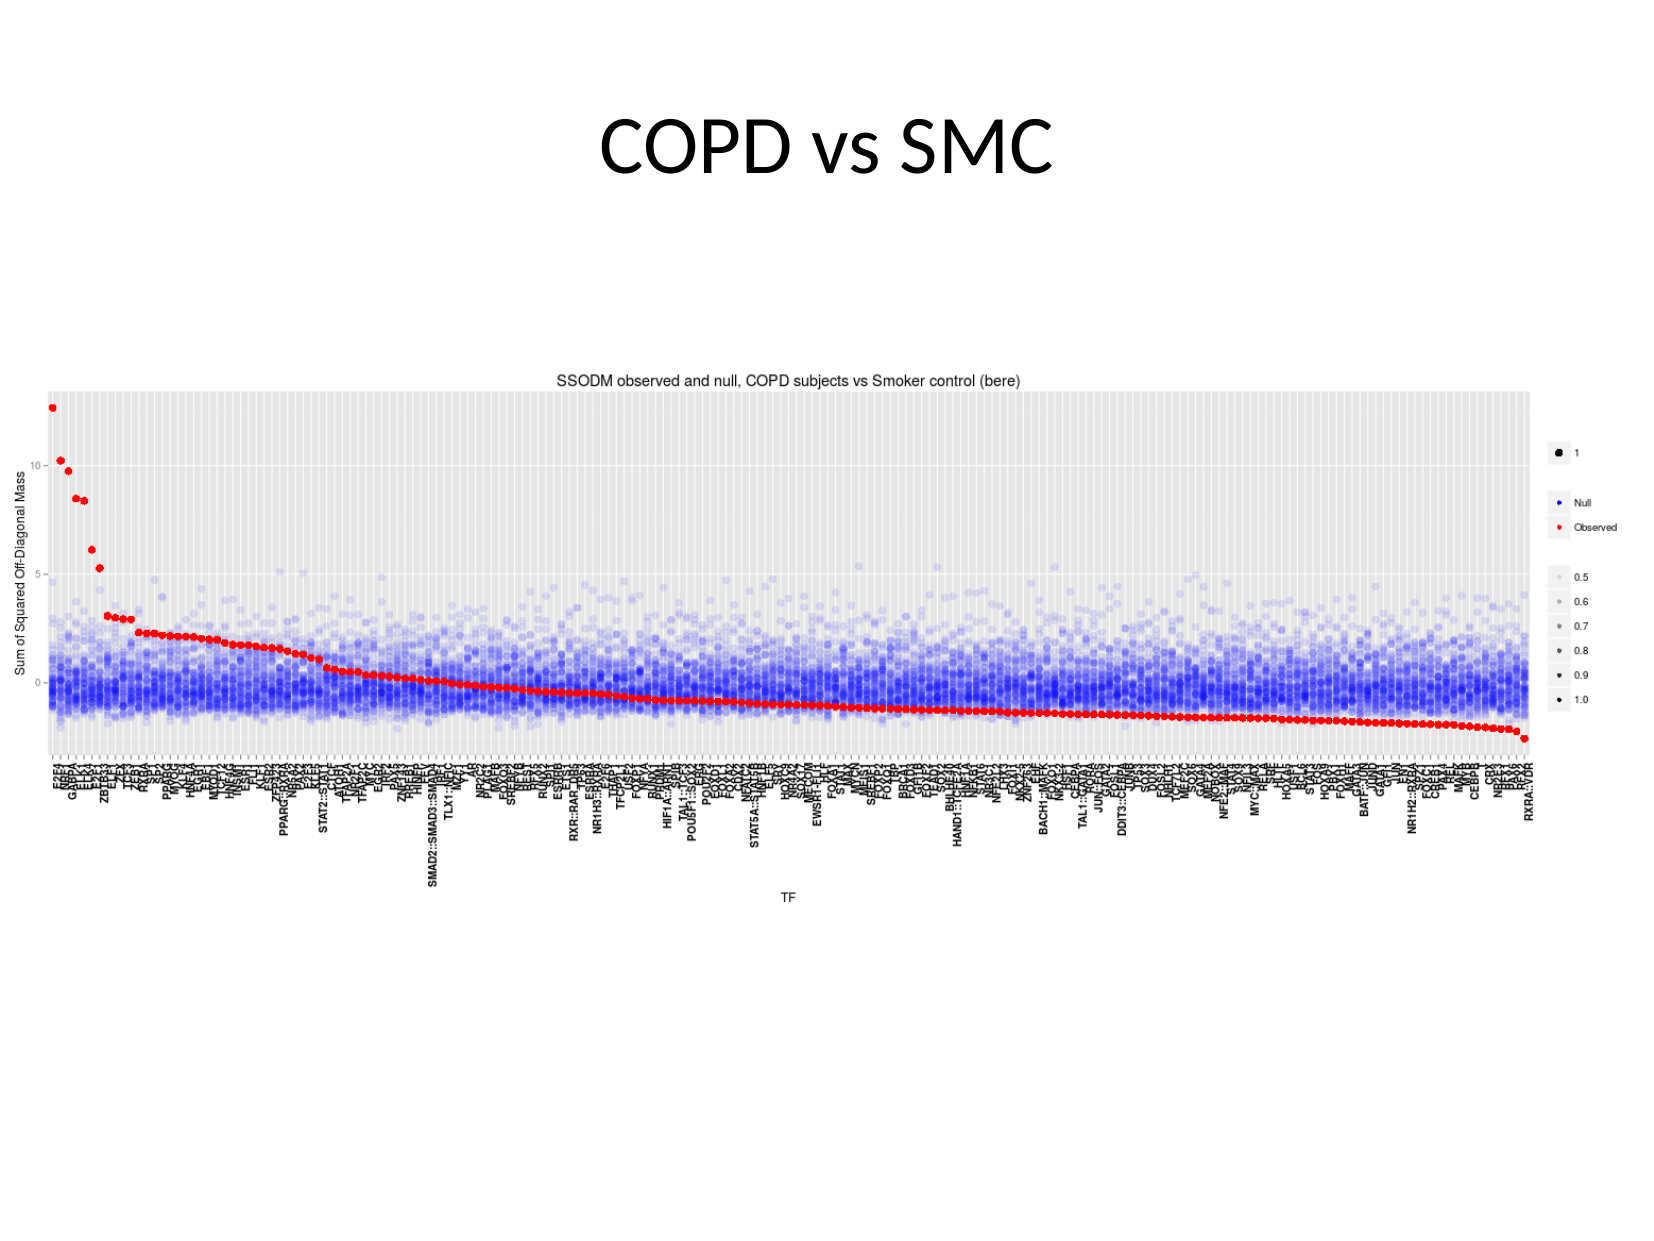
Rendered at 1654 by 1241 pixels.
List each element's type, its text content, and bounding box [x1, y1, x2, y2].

title COPD vs SMC [82, 99, 1571, 207]
picture [0, 349, 1654, 917]
